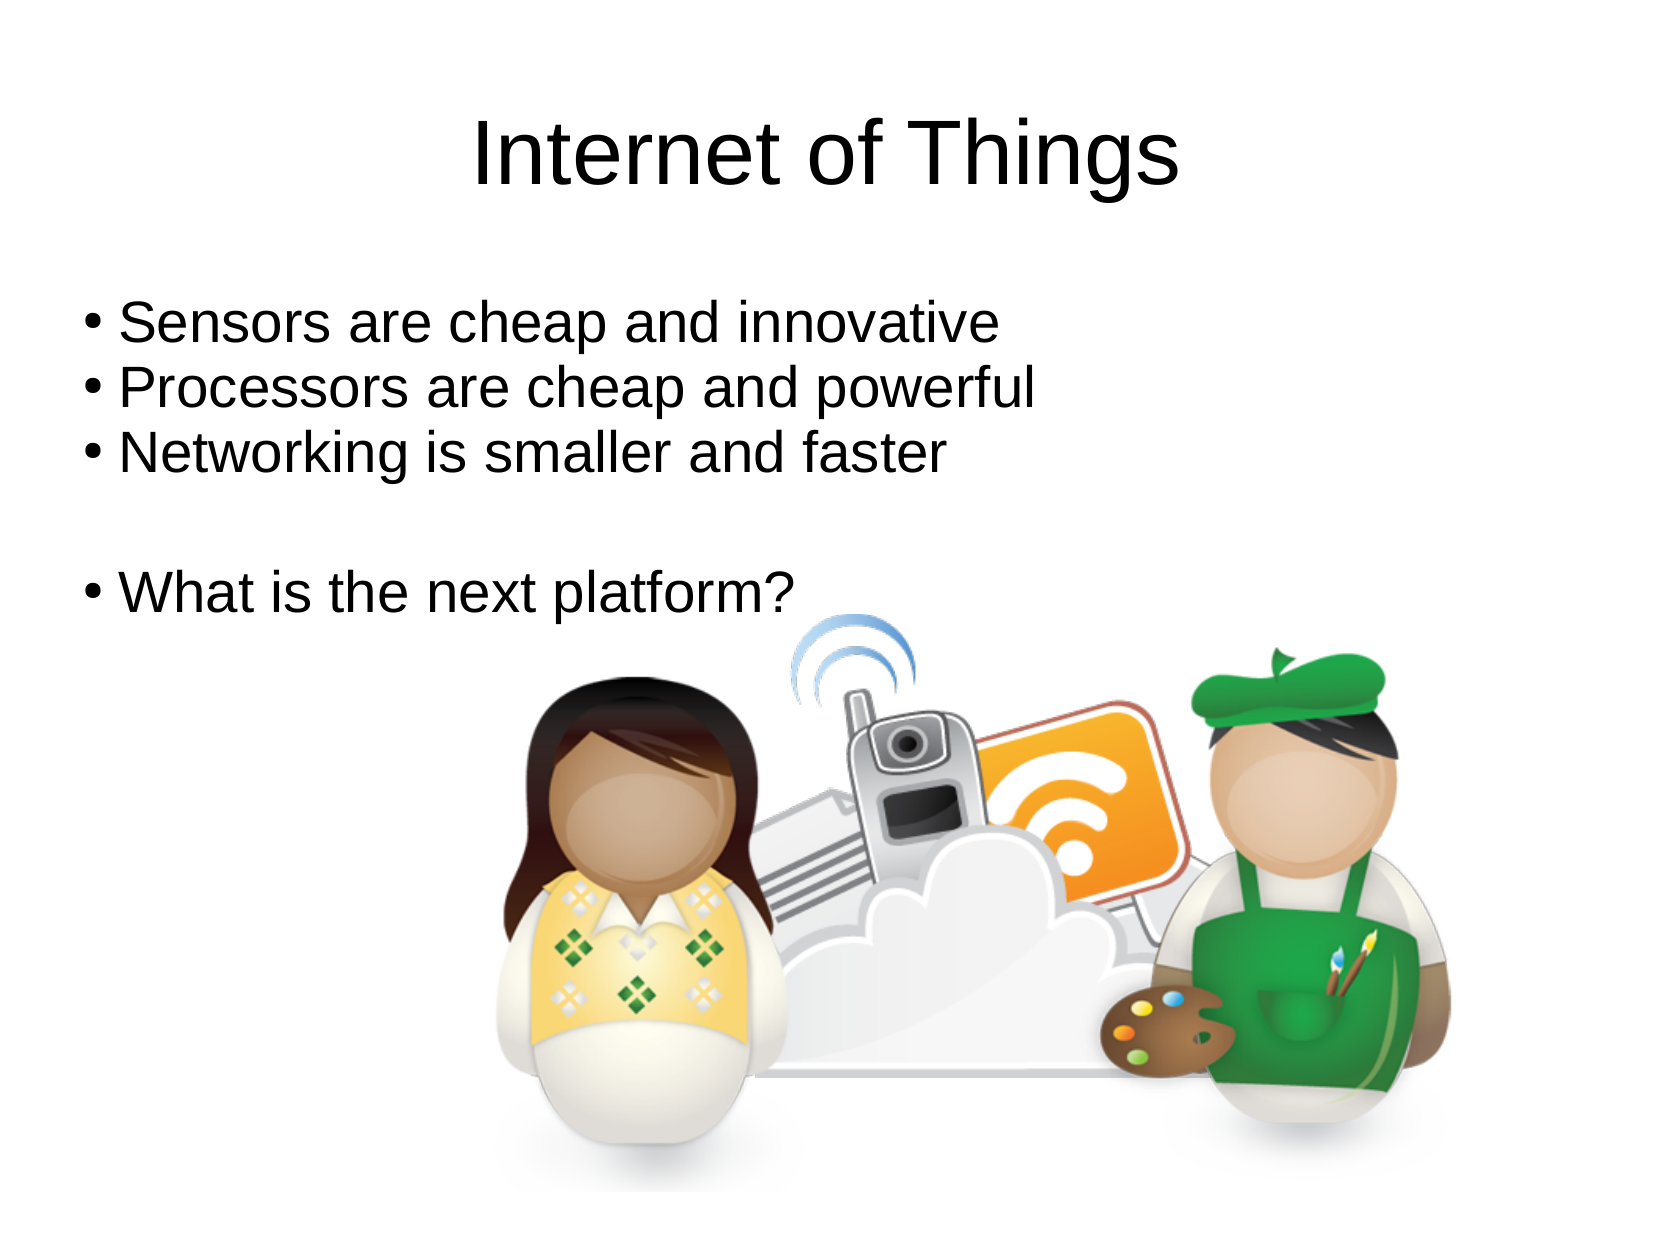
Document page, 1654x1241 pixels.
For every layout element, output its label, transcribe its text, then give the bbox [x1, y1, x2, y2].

picture [449, 614, 1516, 1192]
title Internet of Things [82, 49, 1571, 257]
subtitle Sensors are cheap and innovative Processors are cheap and powerful Networking is smaller and faster What is the next platform? [82, 290, 1291, 1006]
